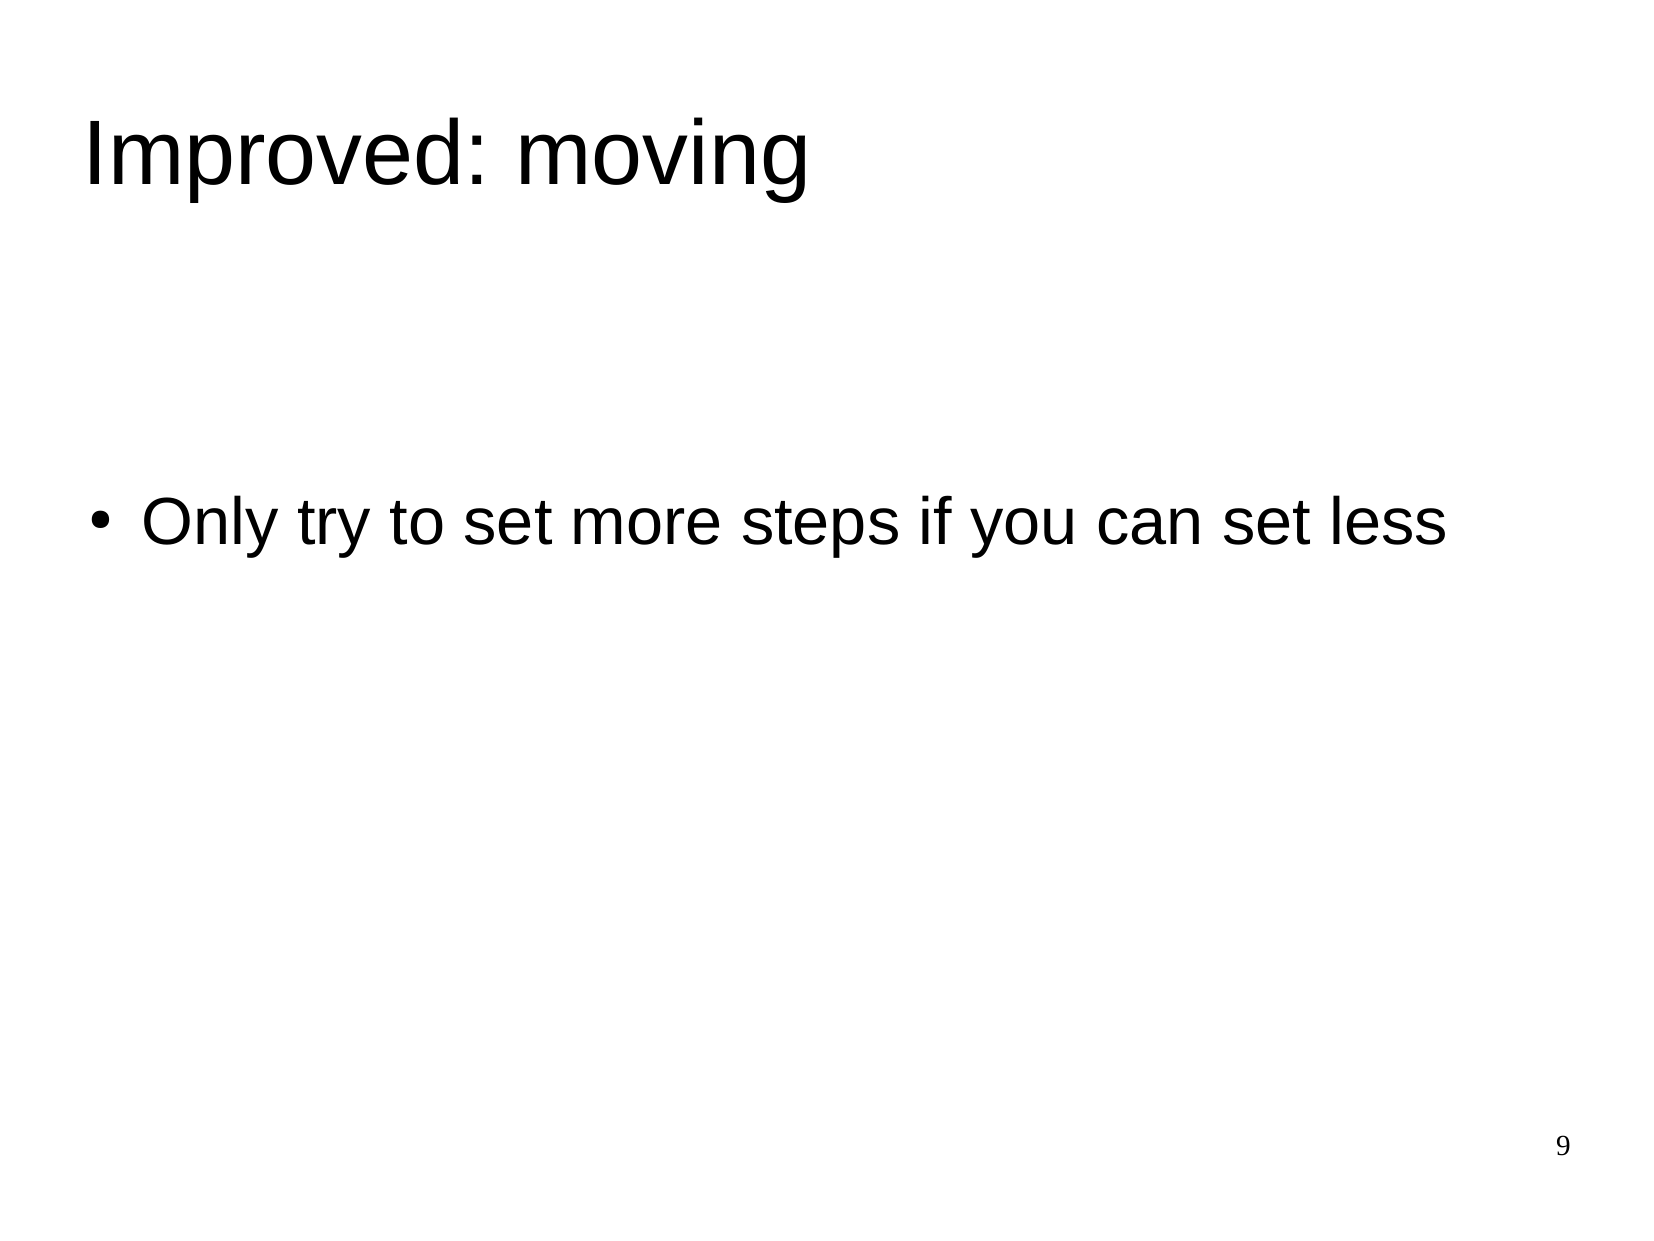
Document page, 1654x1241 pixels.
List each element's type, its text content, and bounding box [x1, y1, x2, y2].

title Improved: moving [82, 49, 1571, 257]
list Only try to set more steps if you can set less [70, 484, 1559, 1004]
